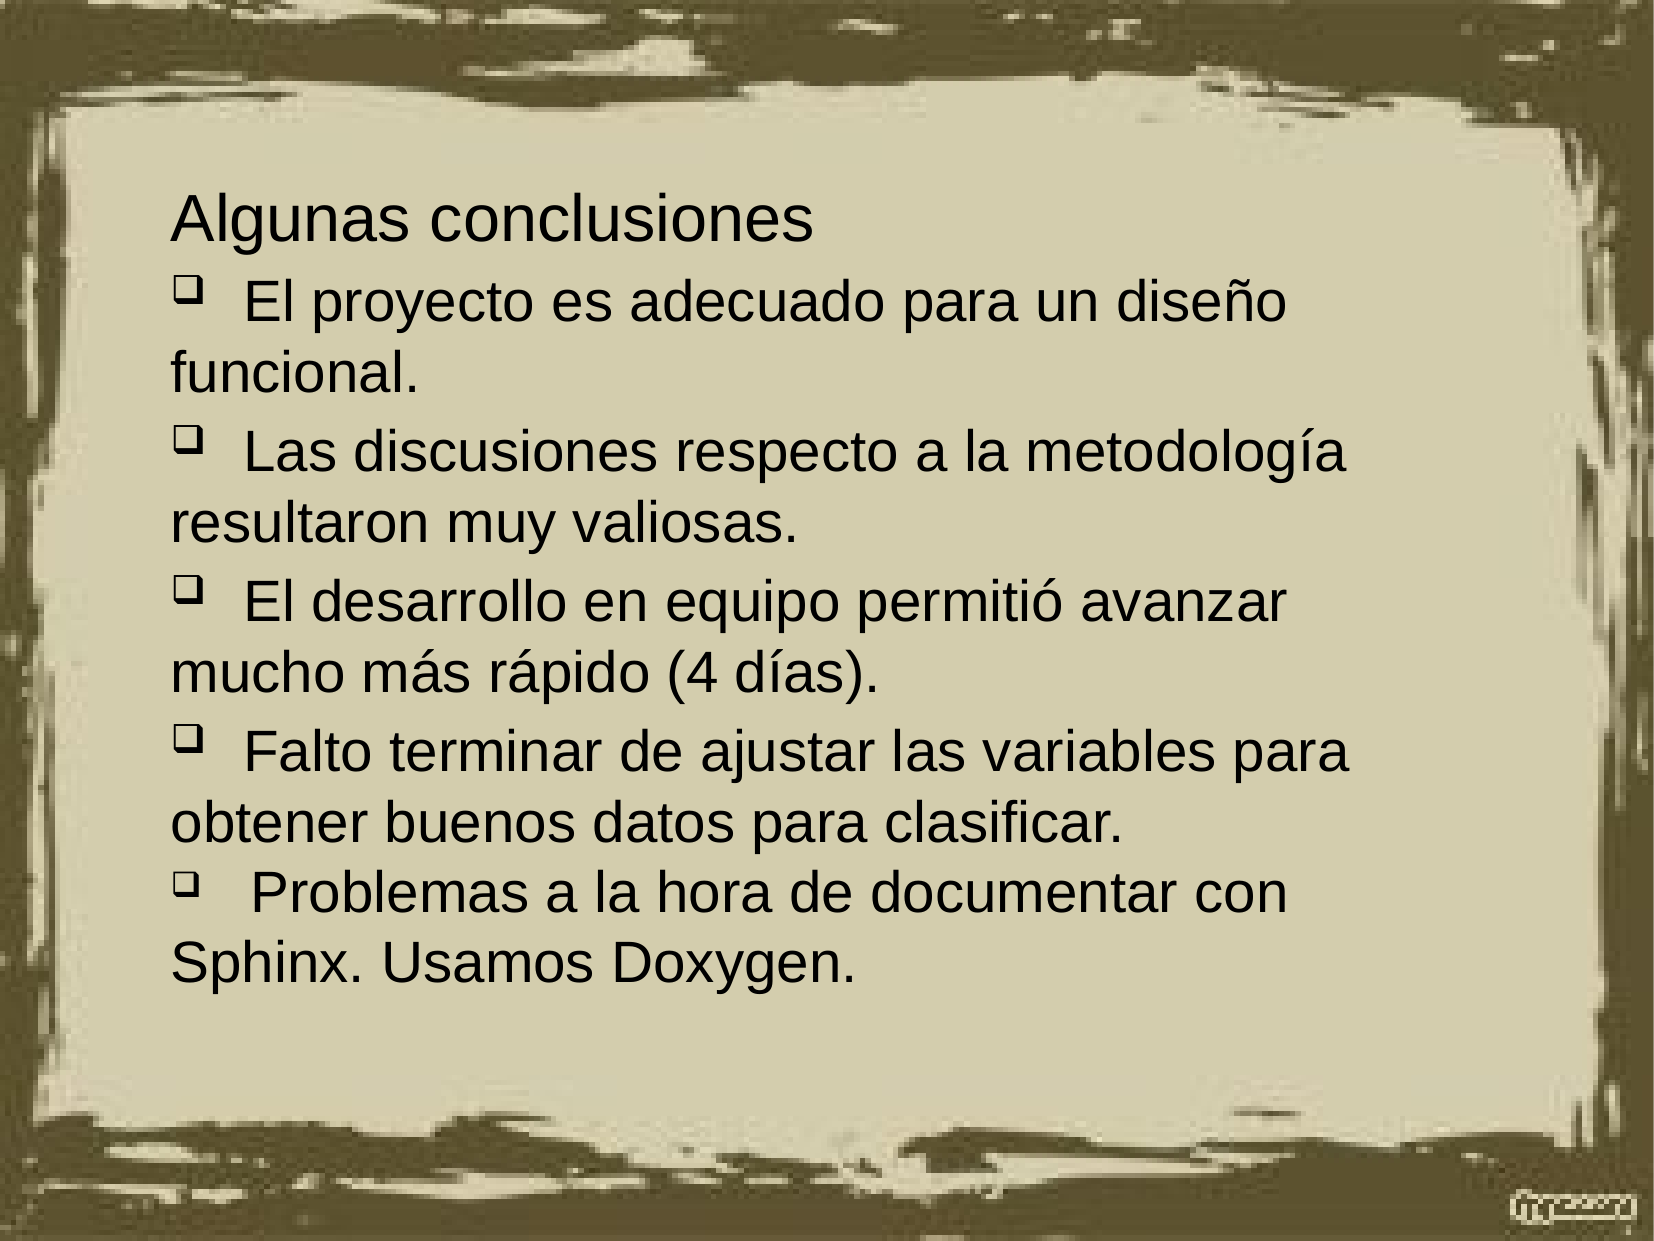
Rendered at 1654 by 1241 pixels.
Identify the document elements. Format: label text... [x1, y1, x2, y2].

text_box Algunas conclusiones El proyecto es adecuado para un diseño funcional. Las discusiones respecto a la metodología resultaron muy valiosas. El desarrollo en equipo permitió avanzar mucho más rápido (4 días). Falto terminar de ajustar las variables para obtener buenos datos para clasificar. Problemas a la hora de documentar con Sphinx. Usamos Doxygen. [170, 174, 1425, 1031]
picture [0, 0, 1654, 1241]
